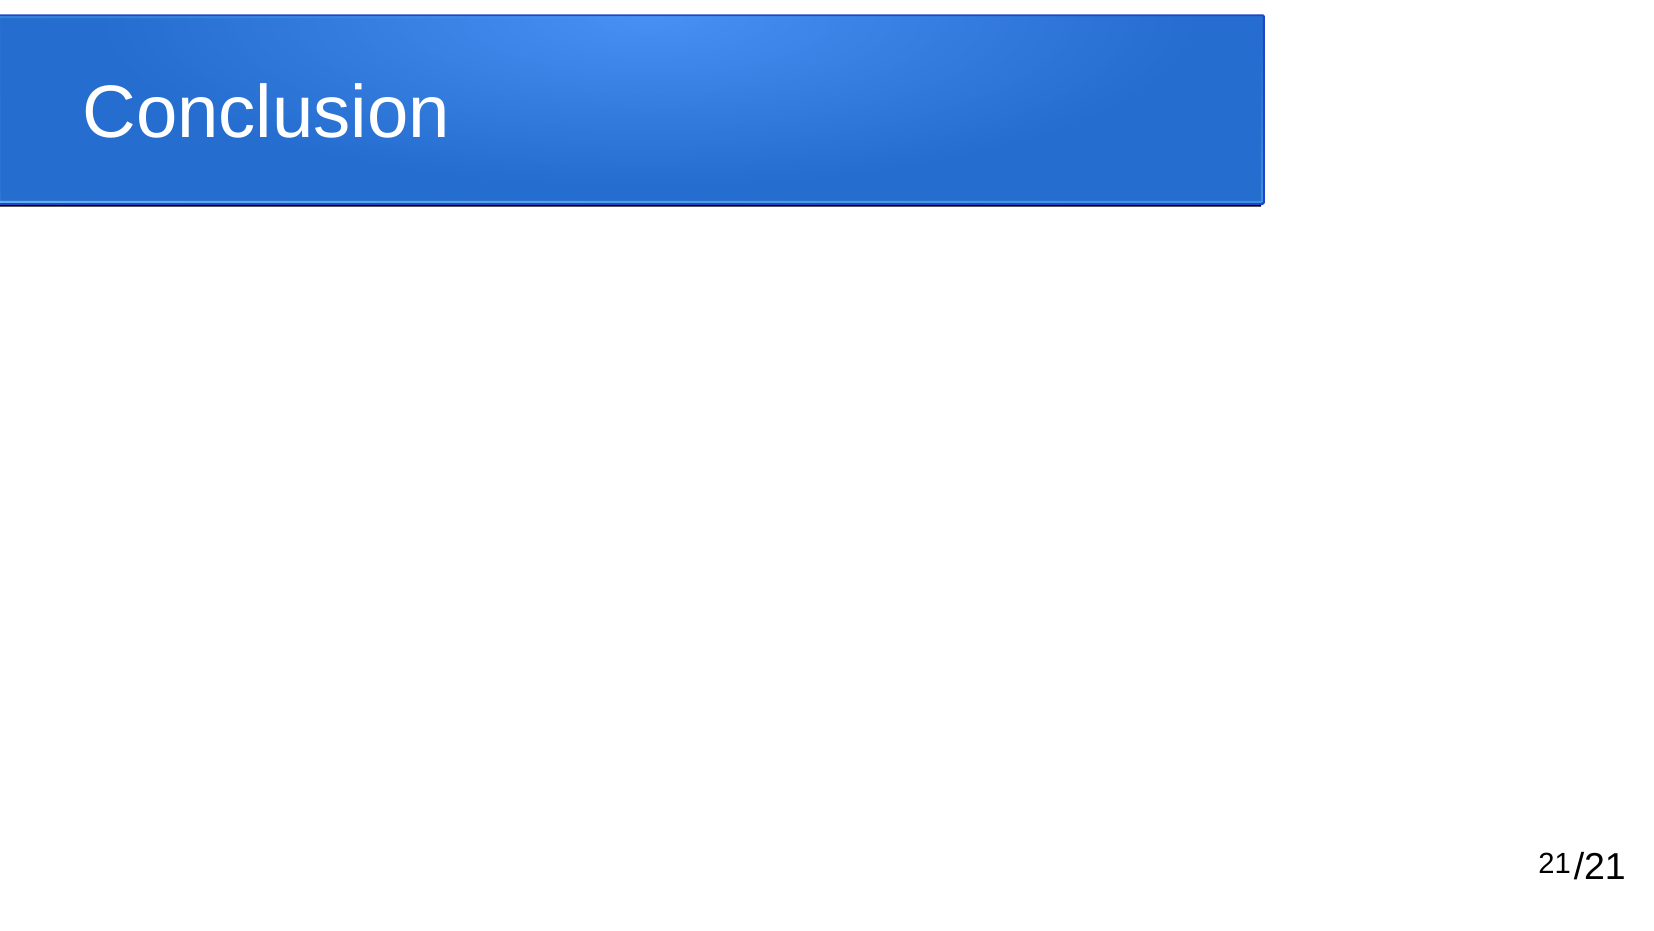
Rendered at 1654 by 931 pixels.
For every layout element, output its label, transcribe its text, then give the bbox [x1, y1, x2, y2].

text_box /21 [1559, 838, 1654, 898]
title Conclusion [82, 35, 1235, 189]
